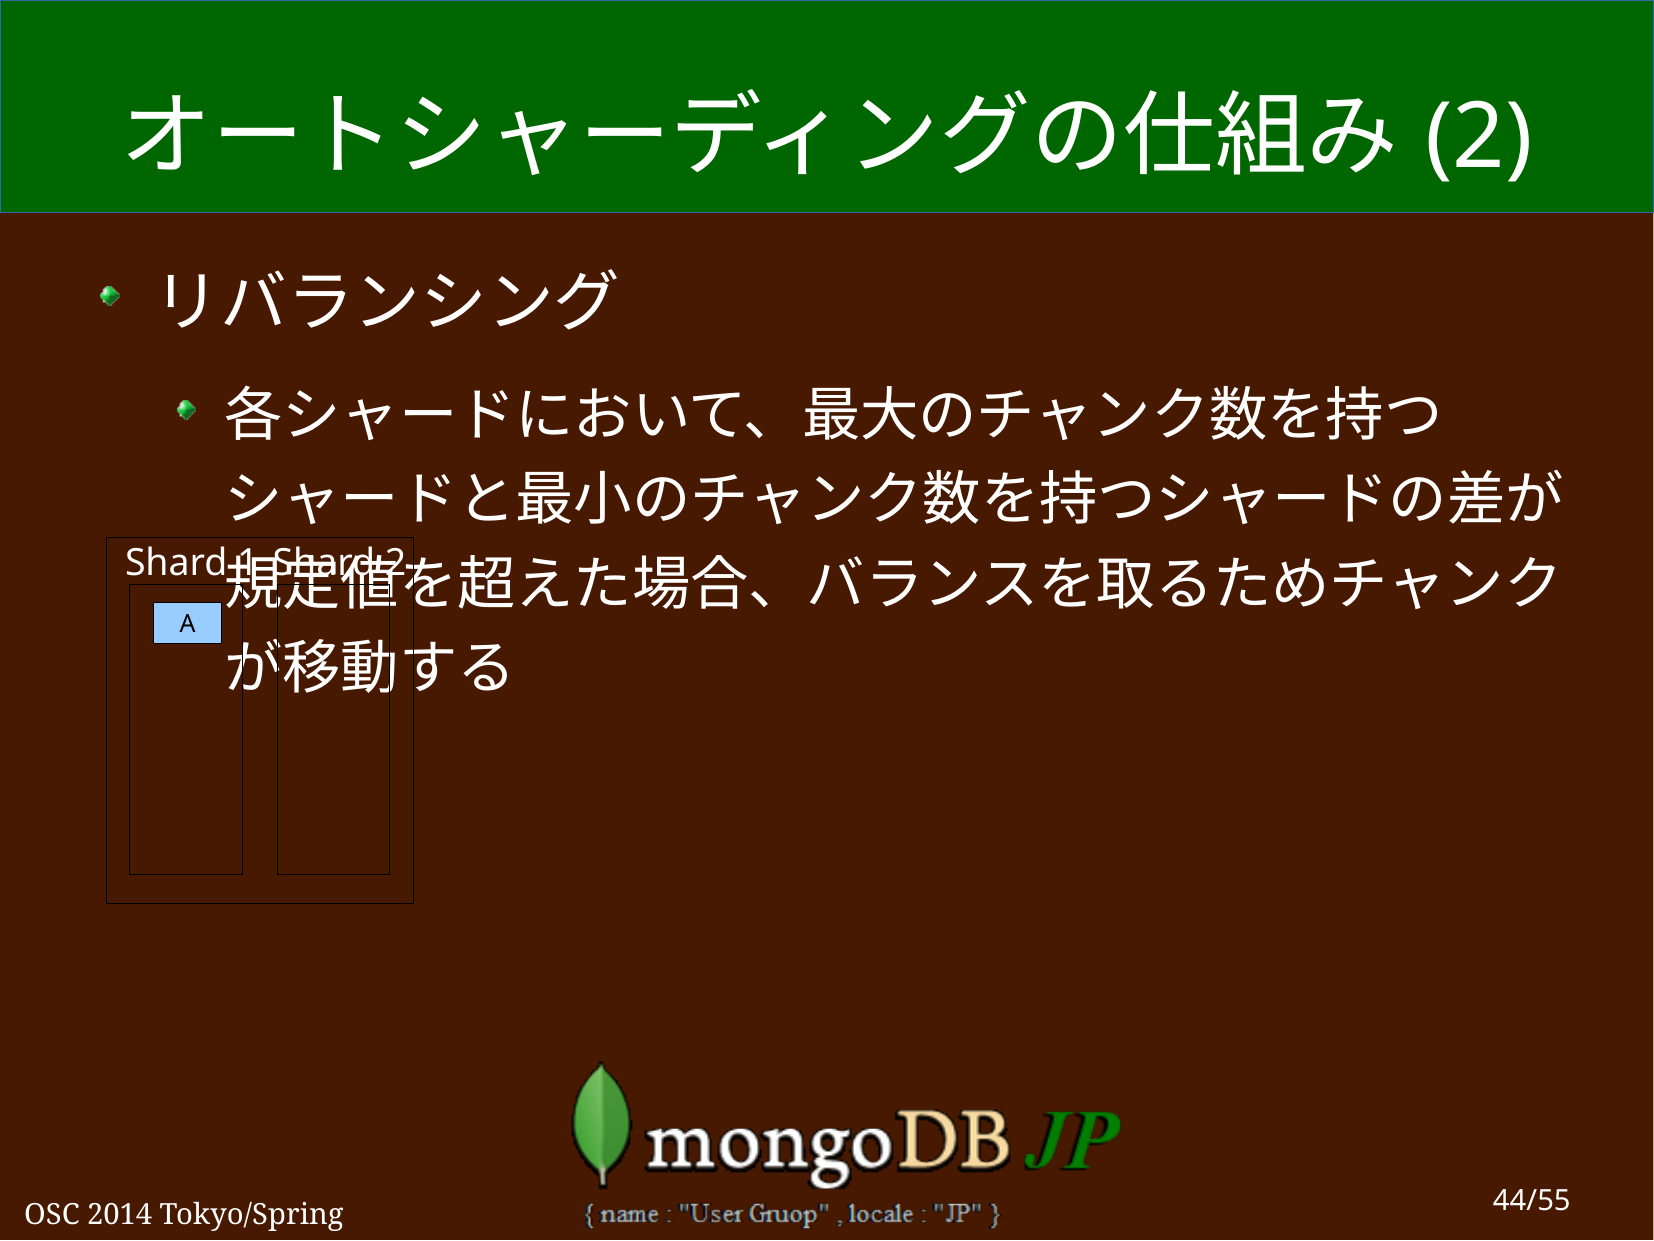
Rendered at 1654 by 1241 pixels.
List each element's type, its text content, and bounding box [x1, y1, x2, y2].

text_box A [153, 602, 222, 644]
picture [566, 1066, 1140, 1241]
text_box Shard 2 [253, 528, 426, 591]
text_box Shard 1 [106, 528, 253, 591]
title オートシャーディングの仕組み(2) [82, 49, 1571, 207]
list リバランシング 各シャードにおいて、最大のチャンク数を持つシャードと最小のチャンク数を持つシャードの差が規定値を超えた場合、バランスを取るためチャンクが移動する 新規にシャードを追加した場合も同様にリバランシングが起きる [82, 247, 1571, 1066]
